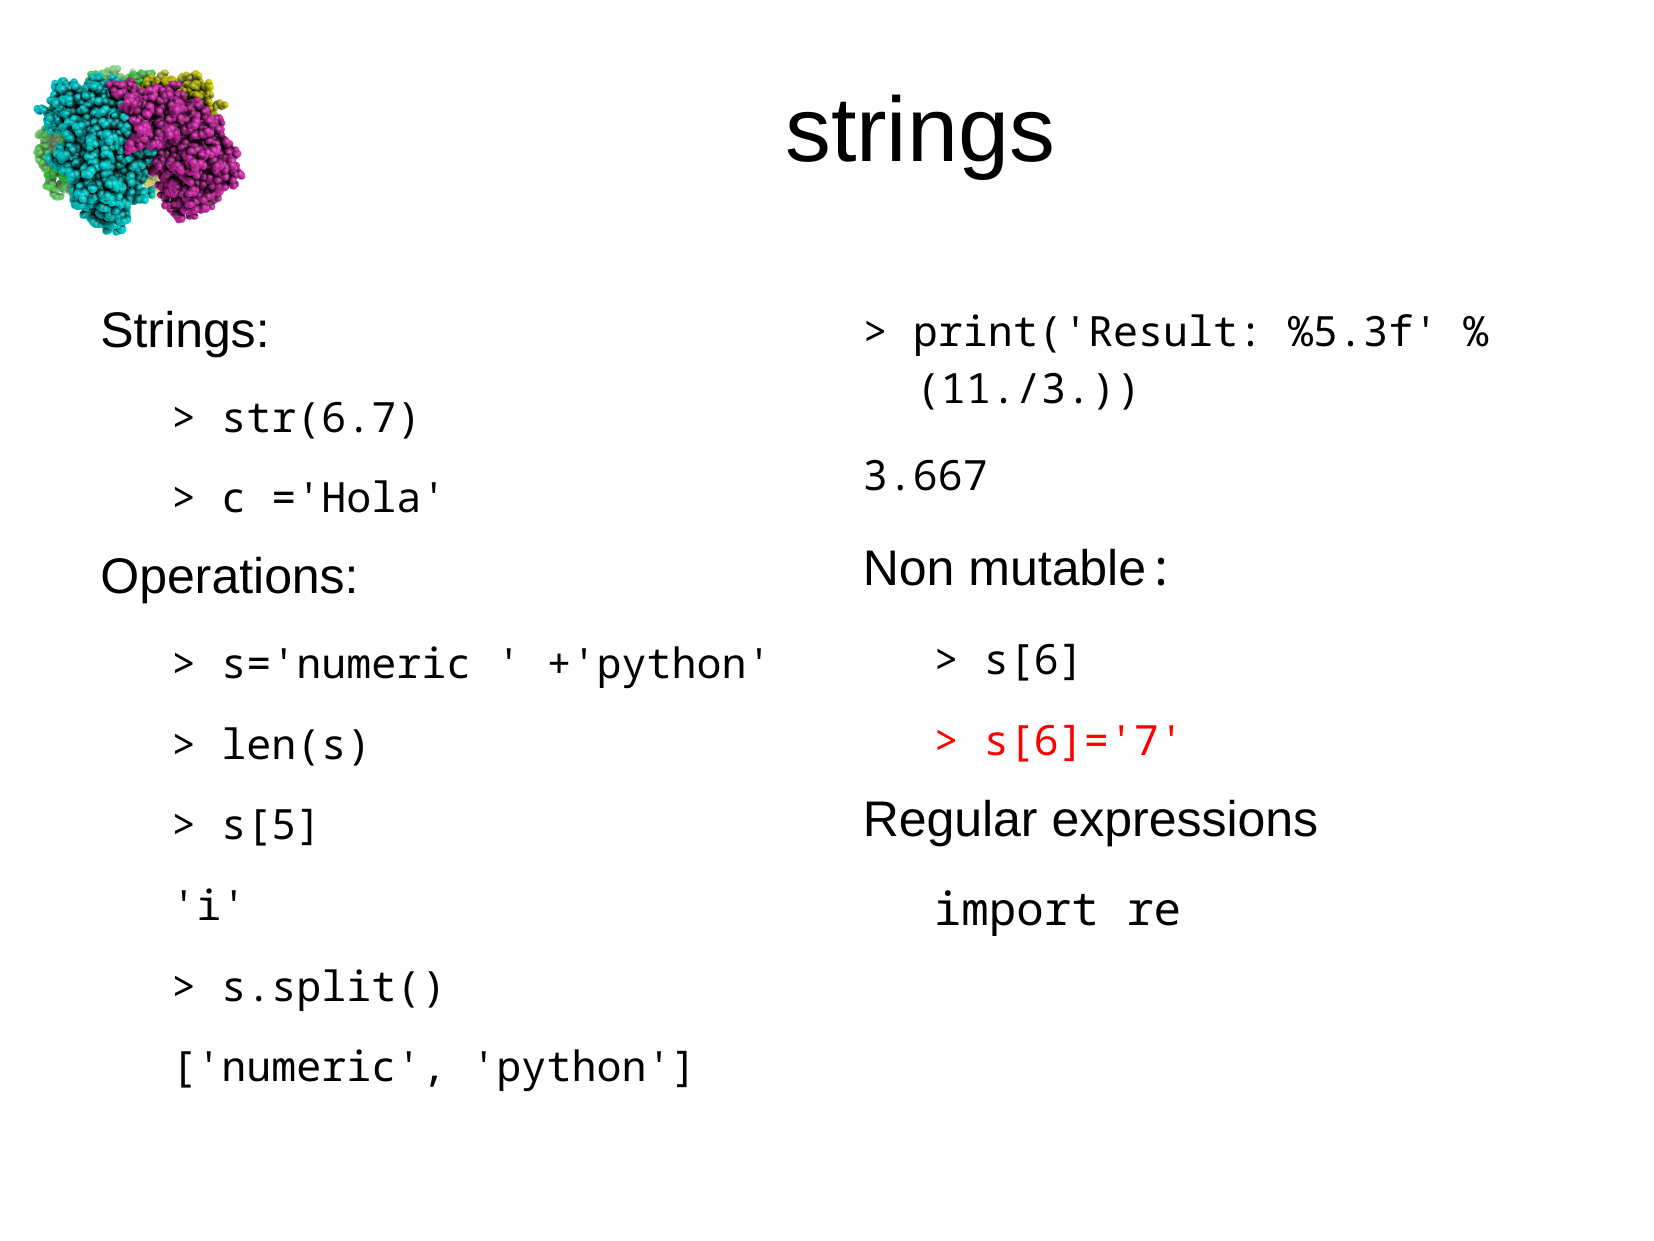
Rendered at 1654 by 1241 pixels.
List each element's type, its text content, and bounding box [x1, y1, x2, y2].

picture [27, 59, 253, 240]
list > print('Result: %5.3f' % (11./3.)) 3.667 Non mutable: > s[6] > s[6]='7' Regular expressions import re [845, 302, 1606, 1106]
title strings [270, 25, 1571, 233]
list Strings: > str(6.7) > c ='Hola' Operations: > s='numeric ' +'python' > len(s) > s[5] 'i' > s.split() ['numeric', 'python'] [82, 302, 809, 1106]
